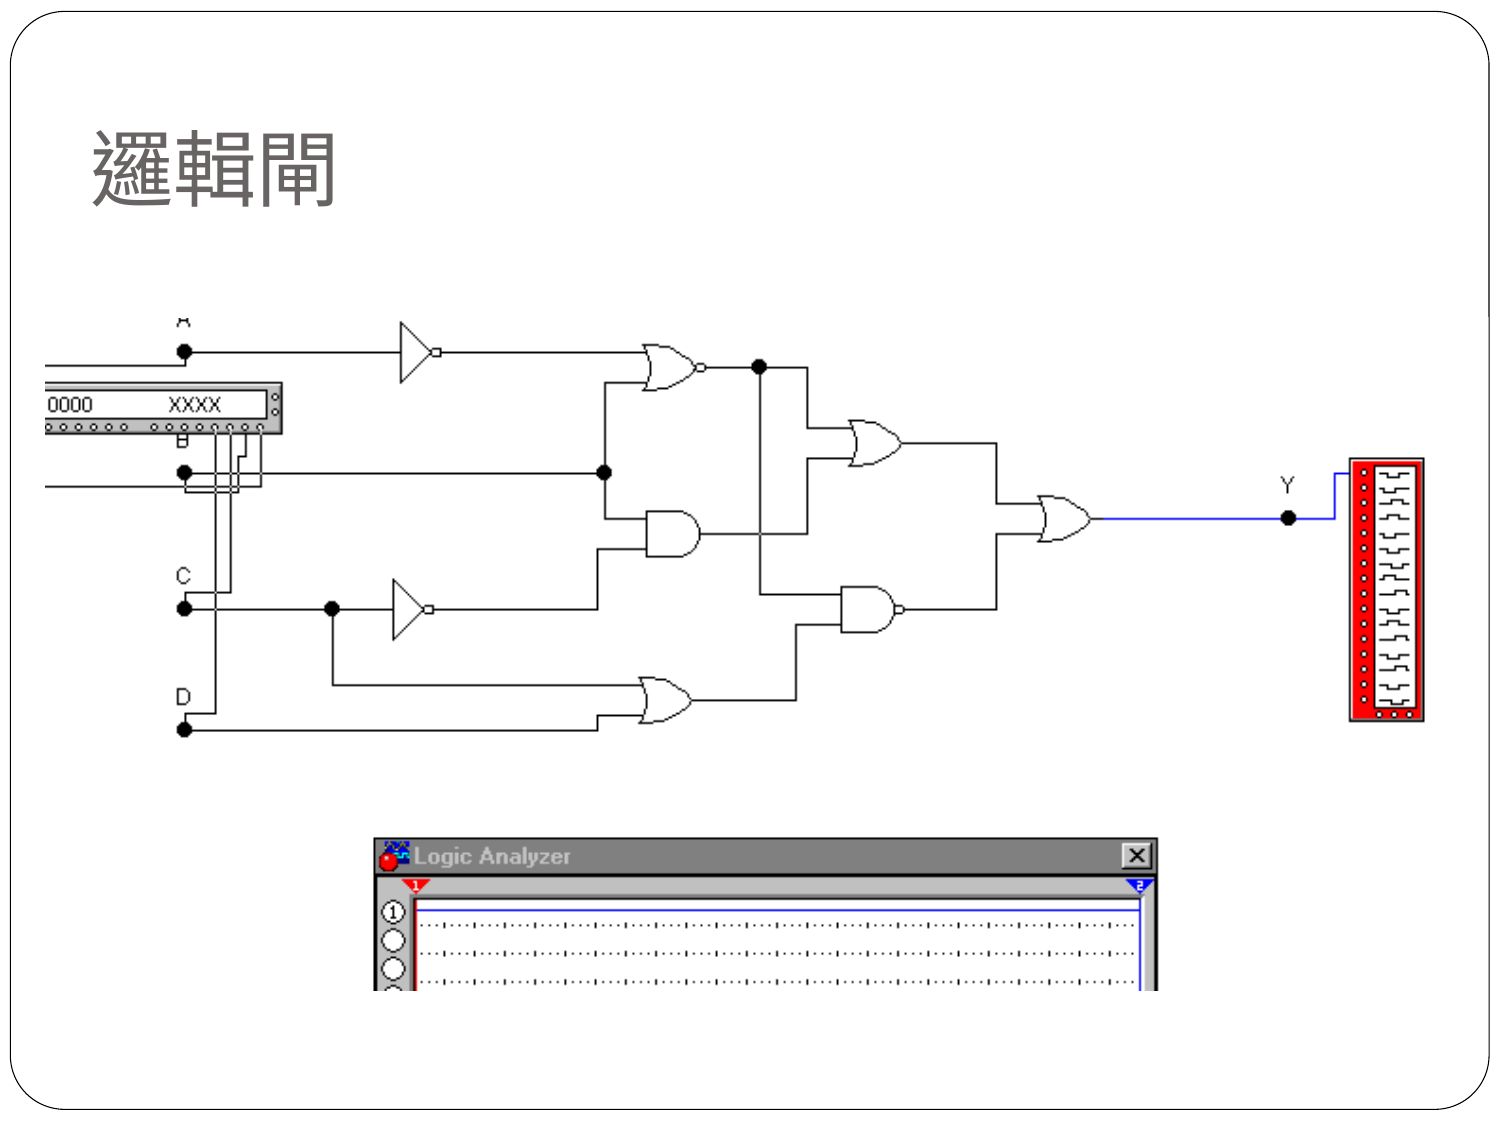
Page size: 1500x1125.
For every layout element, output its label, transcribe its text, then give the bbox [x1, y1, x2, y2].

text_box [45, 318, 1442, 991]
title 邏輯閘 [74, 20, 1313, 233]
